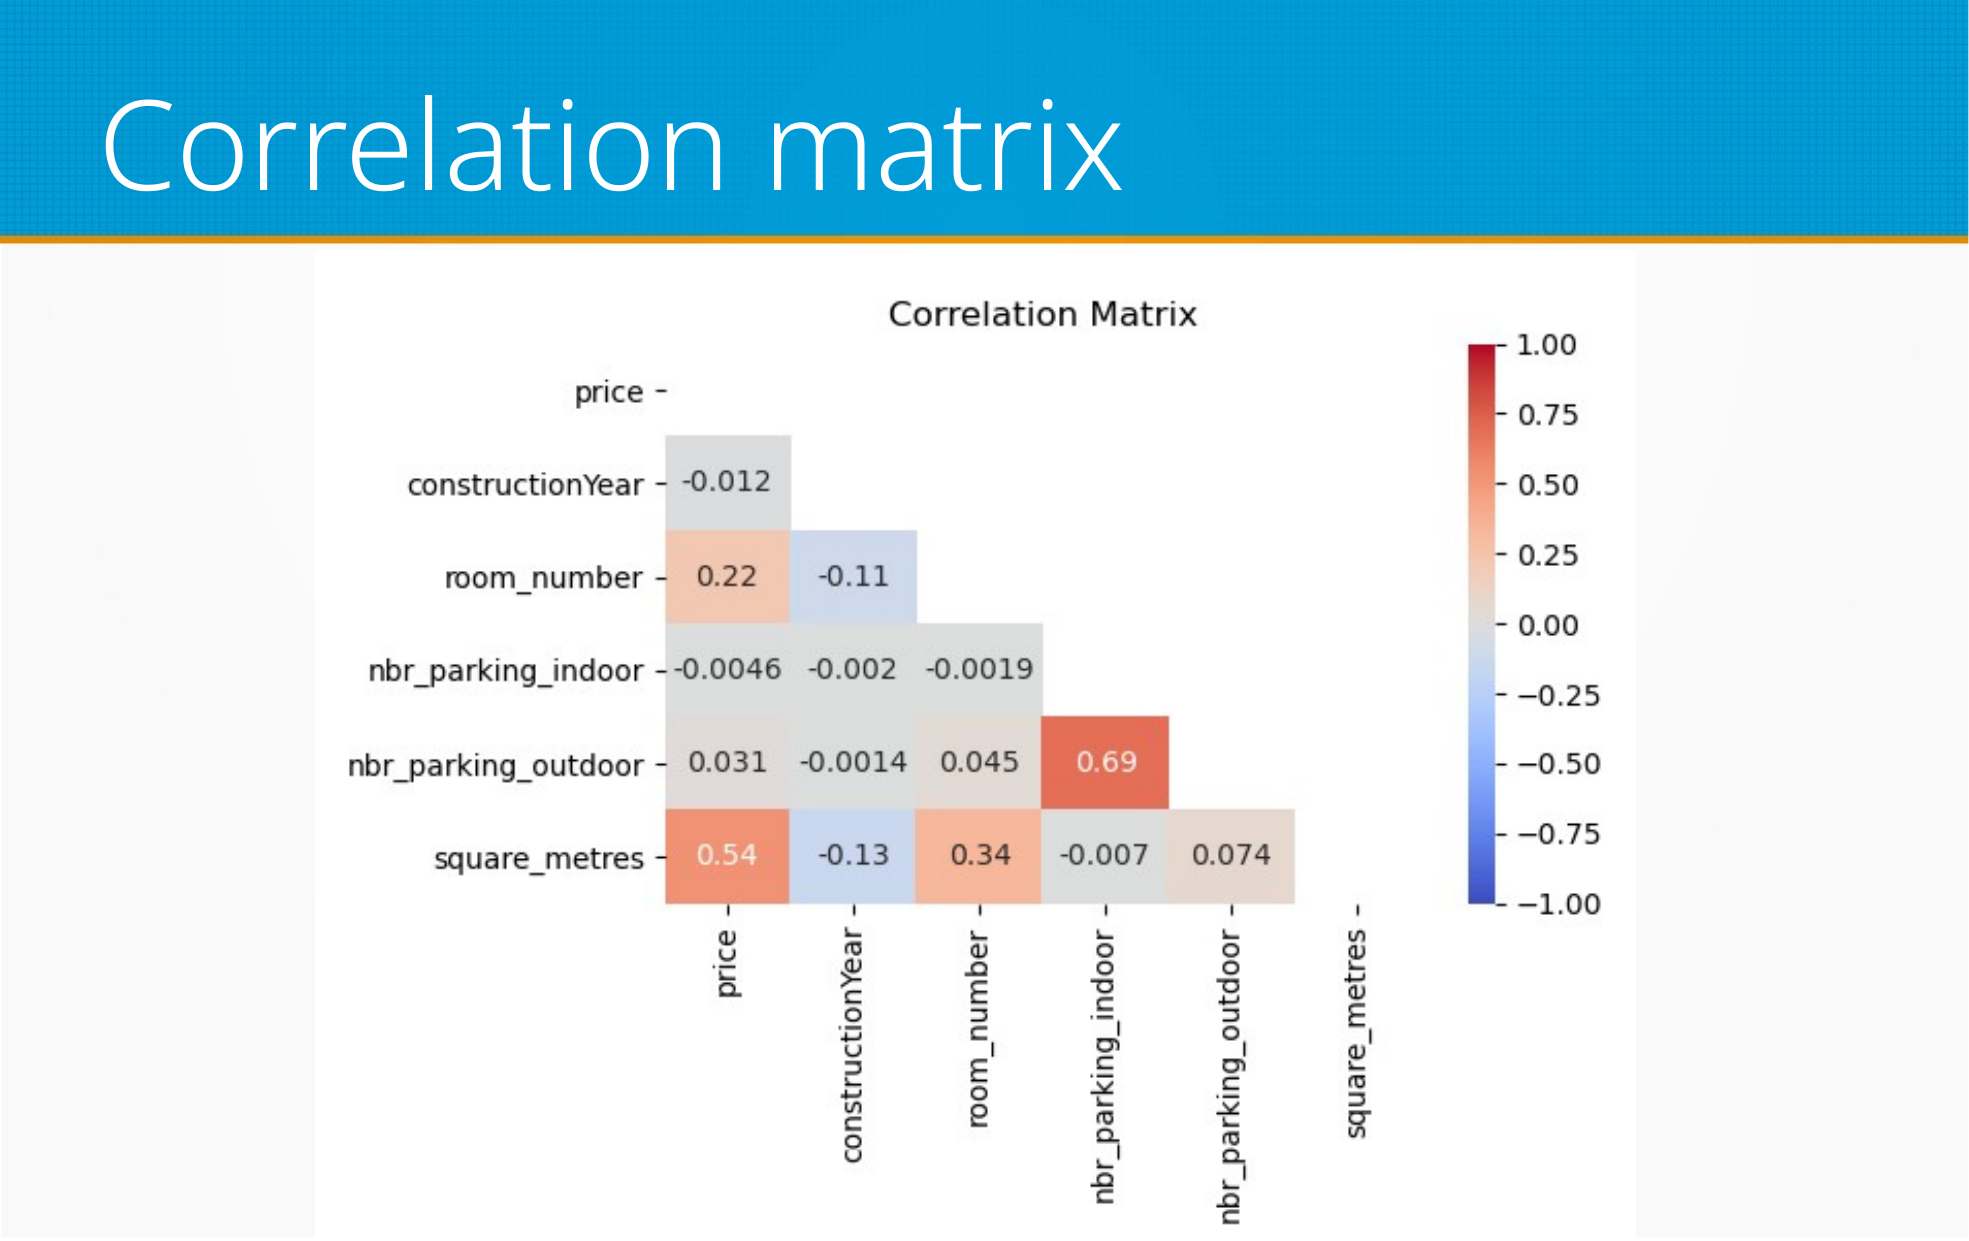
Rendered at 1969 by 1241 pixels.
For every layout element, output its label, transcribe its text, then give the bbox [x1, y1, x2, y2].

picture [0, 233, 1969, 1241]
title Correlation matrix [98, 19, 1870, 227]
